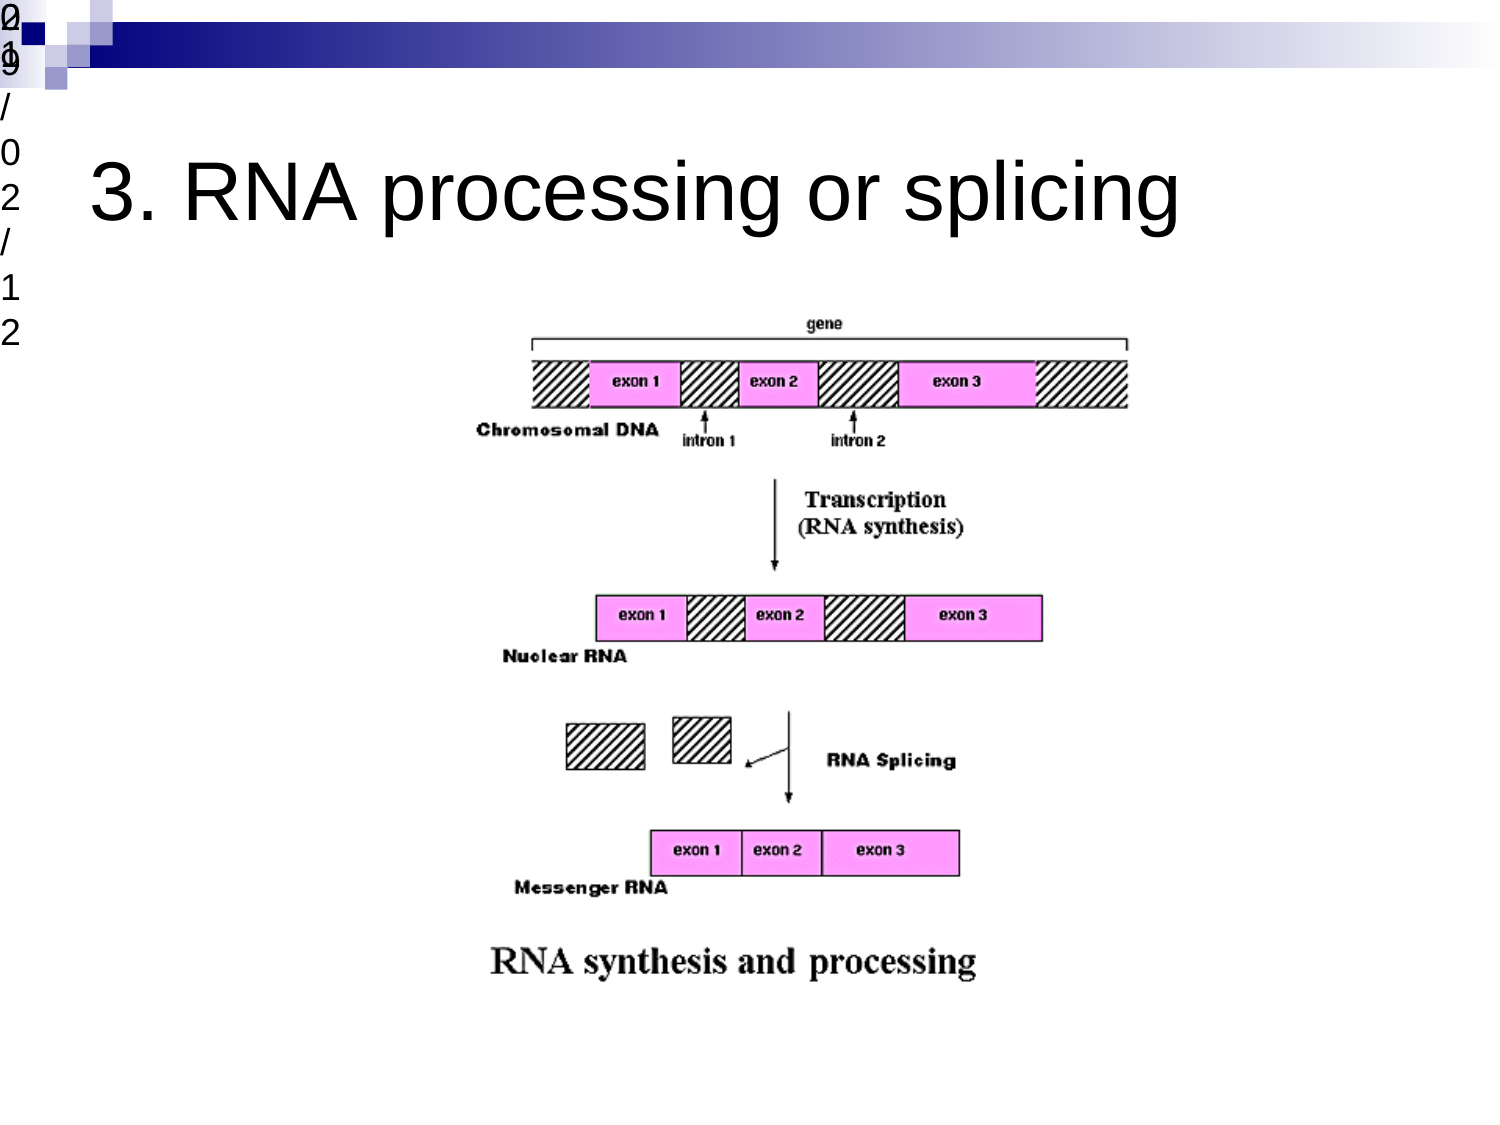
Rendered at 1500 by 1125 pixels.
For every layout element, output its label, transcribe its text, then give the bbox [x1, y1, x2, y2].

title 3. RNA processing or splicing [75, 75, 1425, 300]
picture [466, 290, 1170, 999]
